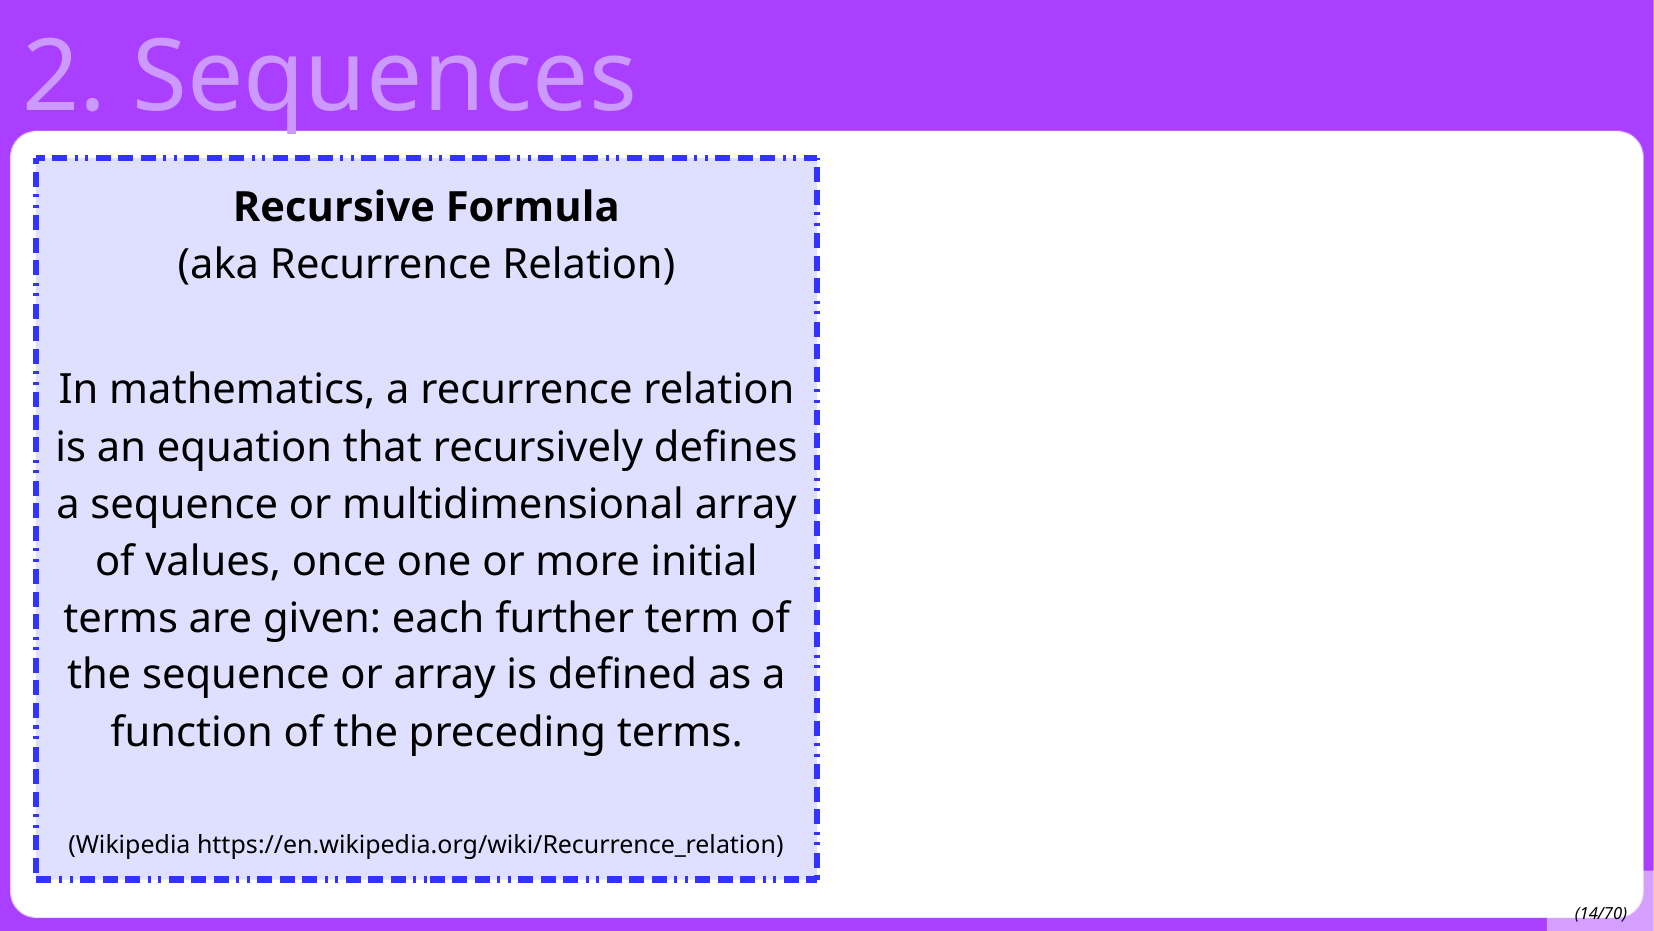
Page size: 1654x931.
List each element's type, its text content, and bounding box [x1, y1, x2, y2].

title 2. Sequences [22, 13, 1511, 130]
text_box +2 [1546, 870, 1654, 877]
text_box Recursive Formula (aka Recurrence Relation) In mathematics, a recurrence relation is an equation that recursively defines a sequence or multidimensional array of values, once one or more initial terms are given: each further term of the sequence or array is defined as a function of the preceding terms. (Wikipedia https://en.wikipedia.org/wiki/Recurrence_relation) [35, 157, 818, 880]
picture [0, 0, 1654, 931]
text_box (<number>/70) [1546, 877, 1654, 931]
